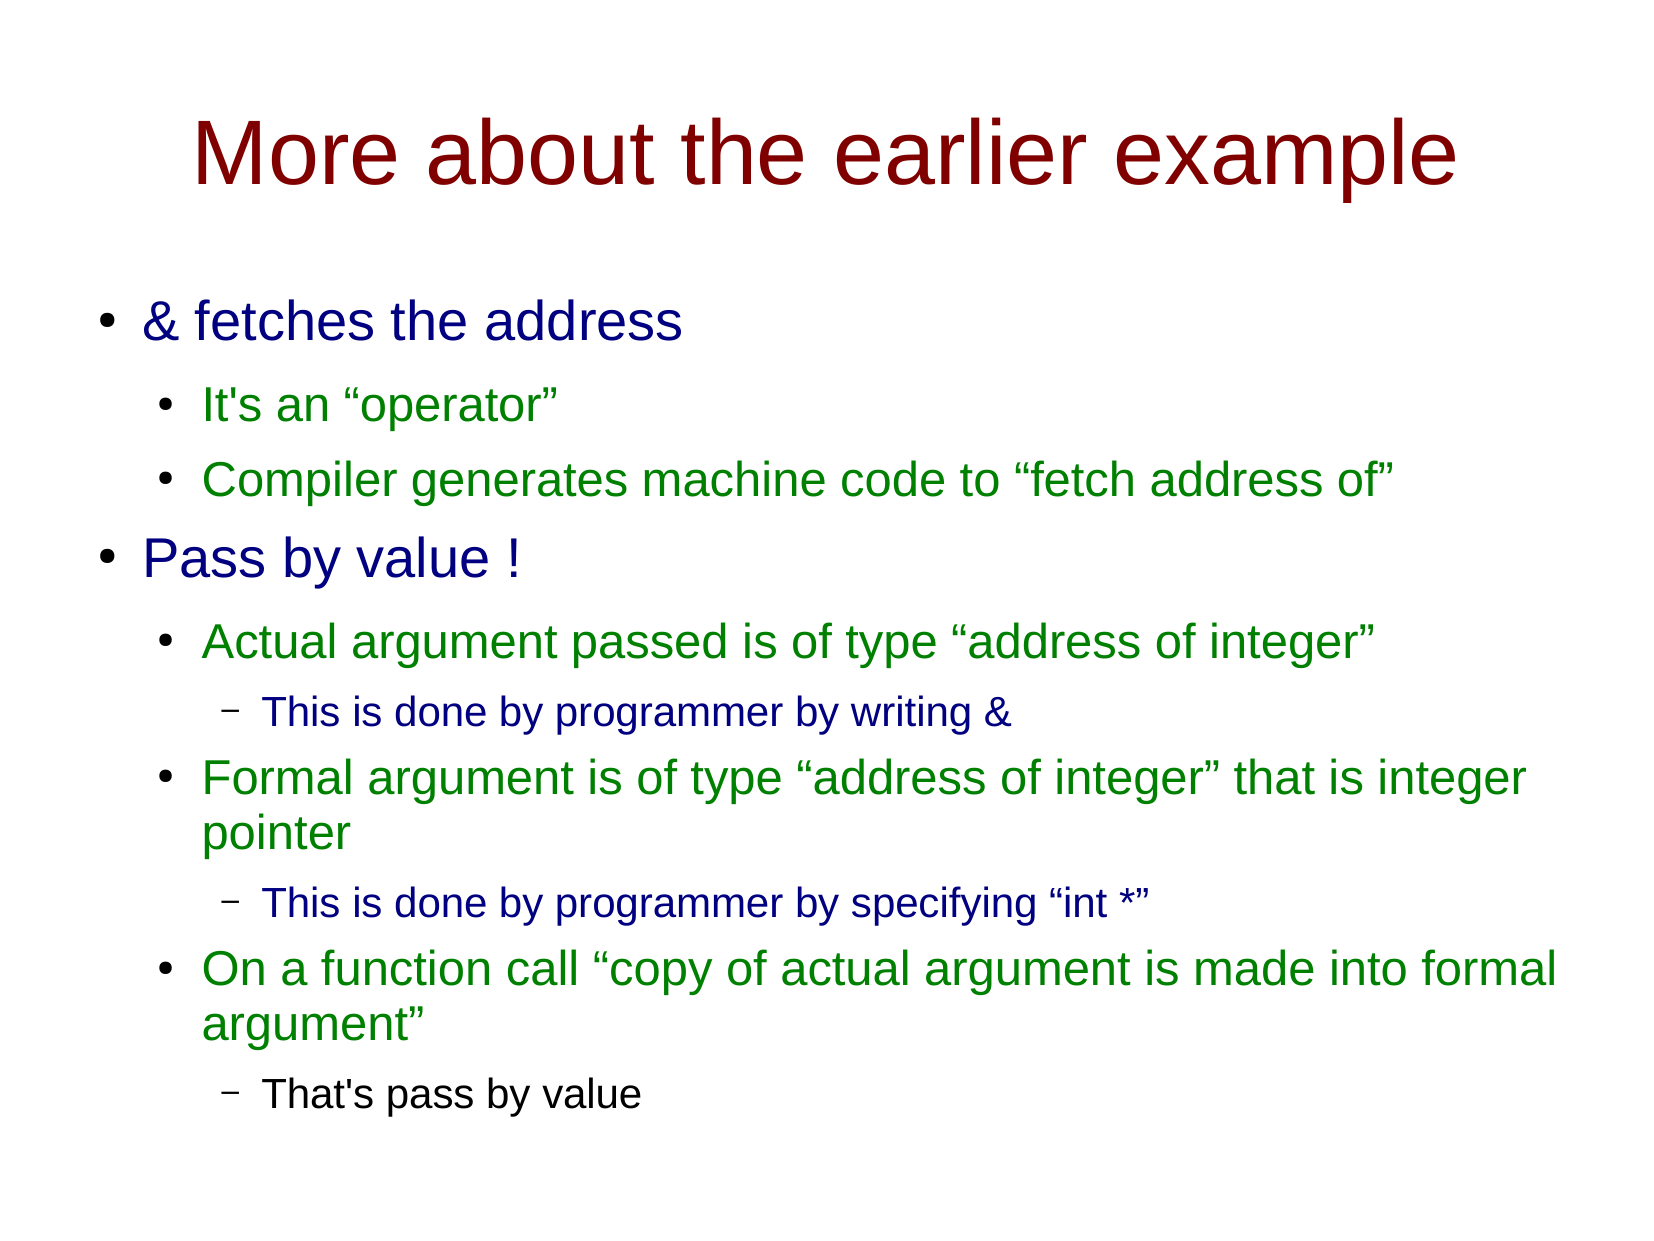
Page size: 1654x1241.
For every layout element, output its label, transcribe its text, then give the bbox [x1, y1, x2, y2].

title More about the earlier example [82, 49, 1571, 257]
list & fetches the address It's an “operator” Compiler generates machine code to “fetch address of” Pass by value ! Actual argument passed is of type “address of integer” This is done by programmer by writing & Formal argument is of type “address of integer” that is integer pointer This is done by programmer by specifying “int *” On a function call “copy of actual argument is made into formal argument” That's pass by value [82, 290, 1571, 1123]
